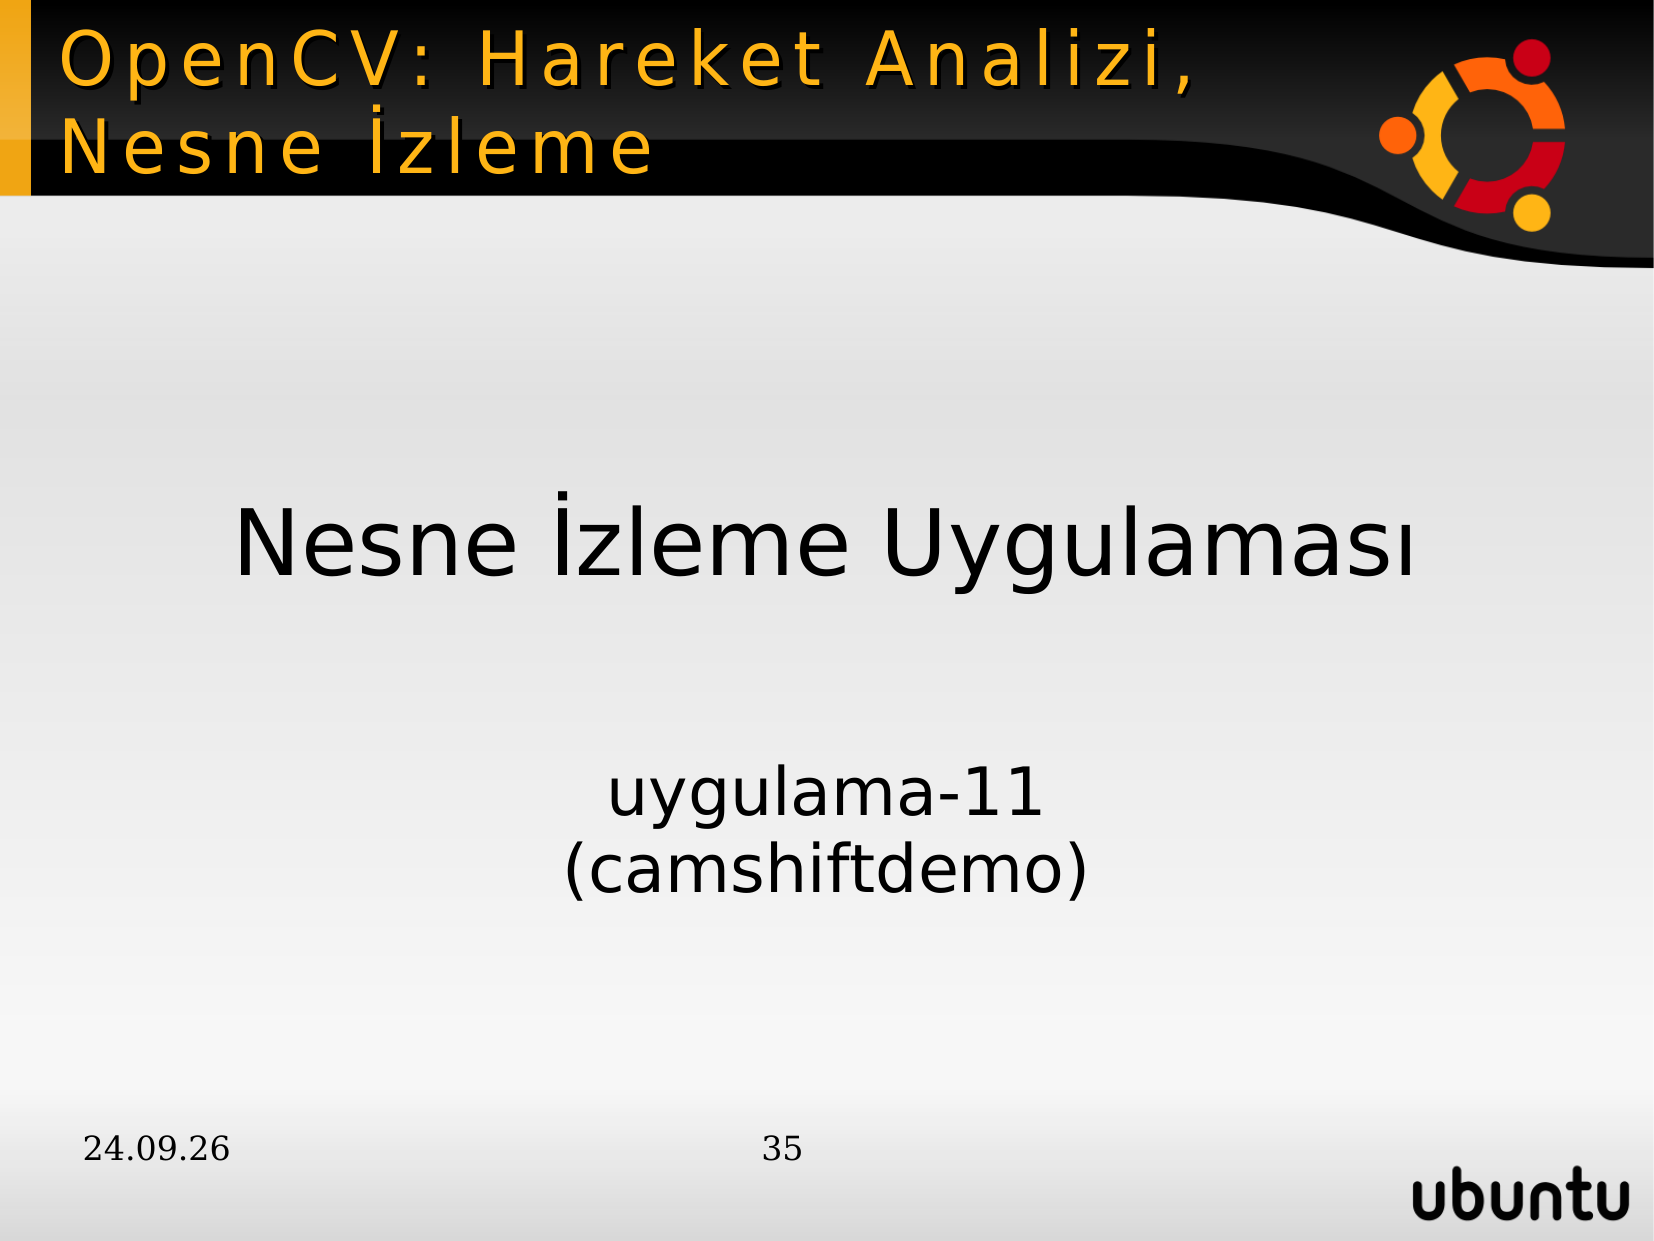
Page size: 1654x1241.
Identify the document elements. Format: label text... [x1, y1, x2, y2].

subtitle Nesne İzleme Uygulaması uygulama-11 (camshiftdemo) [82, 297, 1571, 1102]
picture [0, 0, 1654, 1241]
title OpenCV: Hareket Analizi, Nesne İzleme [59, 16, 1270, 191]
